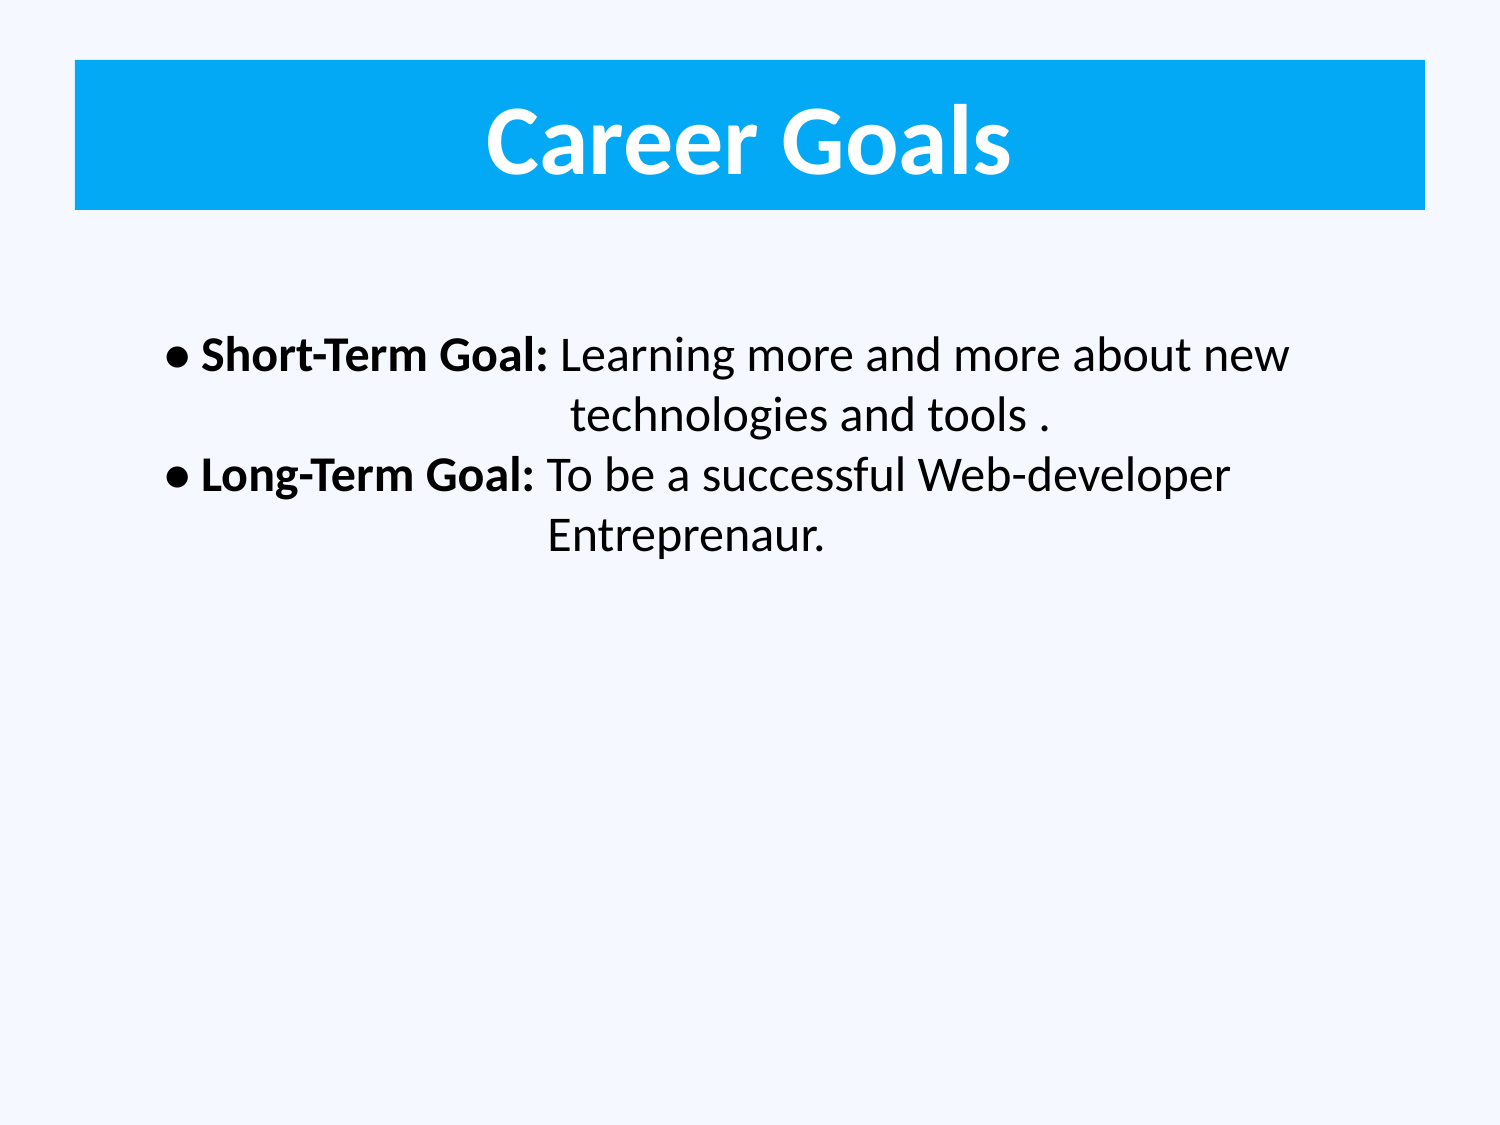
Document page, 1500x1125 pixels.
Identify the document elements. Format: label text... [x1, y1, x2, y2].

text_box • Short-Term Goal: Learning more and more about new technologies and tools . • Long-Term Goal: To be a successful Web-developer Entreprenaur. [149, 239, 1350, 569]
text_box Career Goals [74, 59, 1425, 210]
